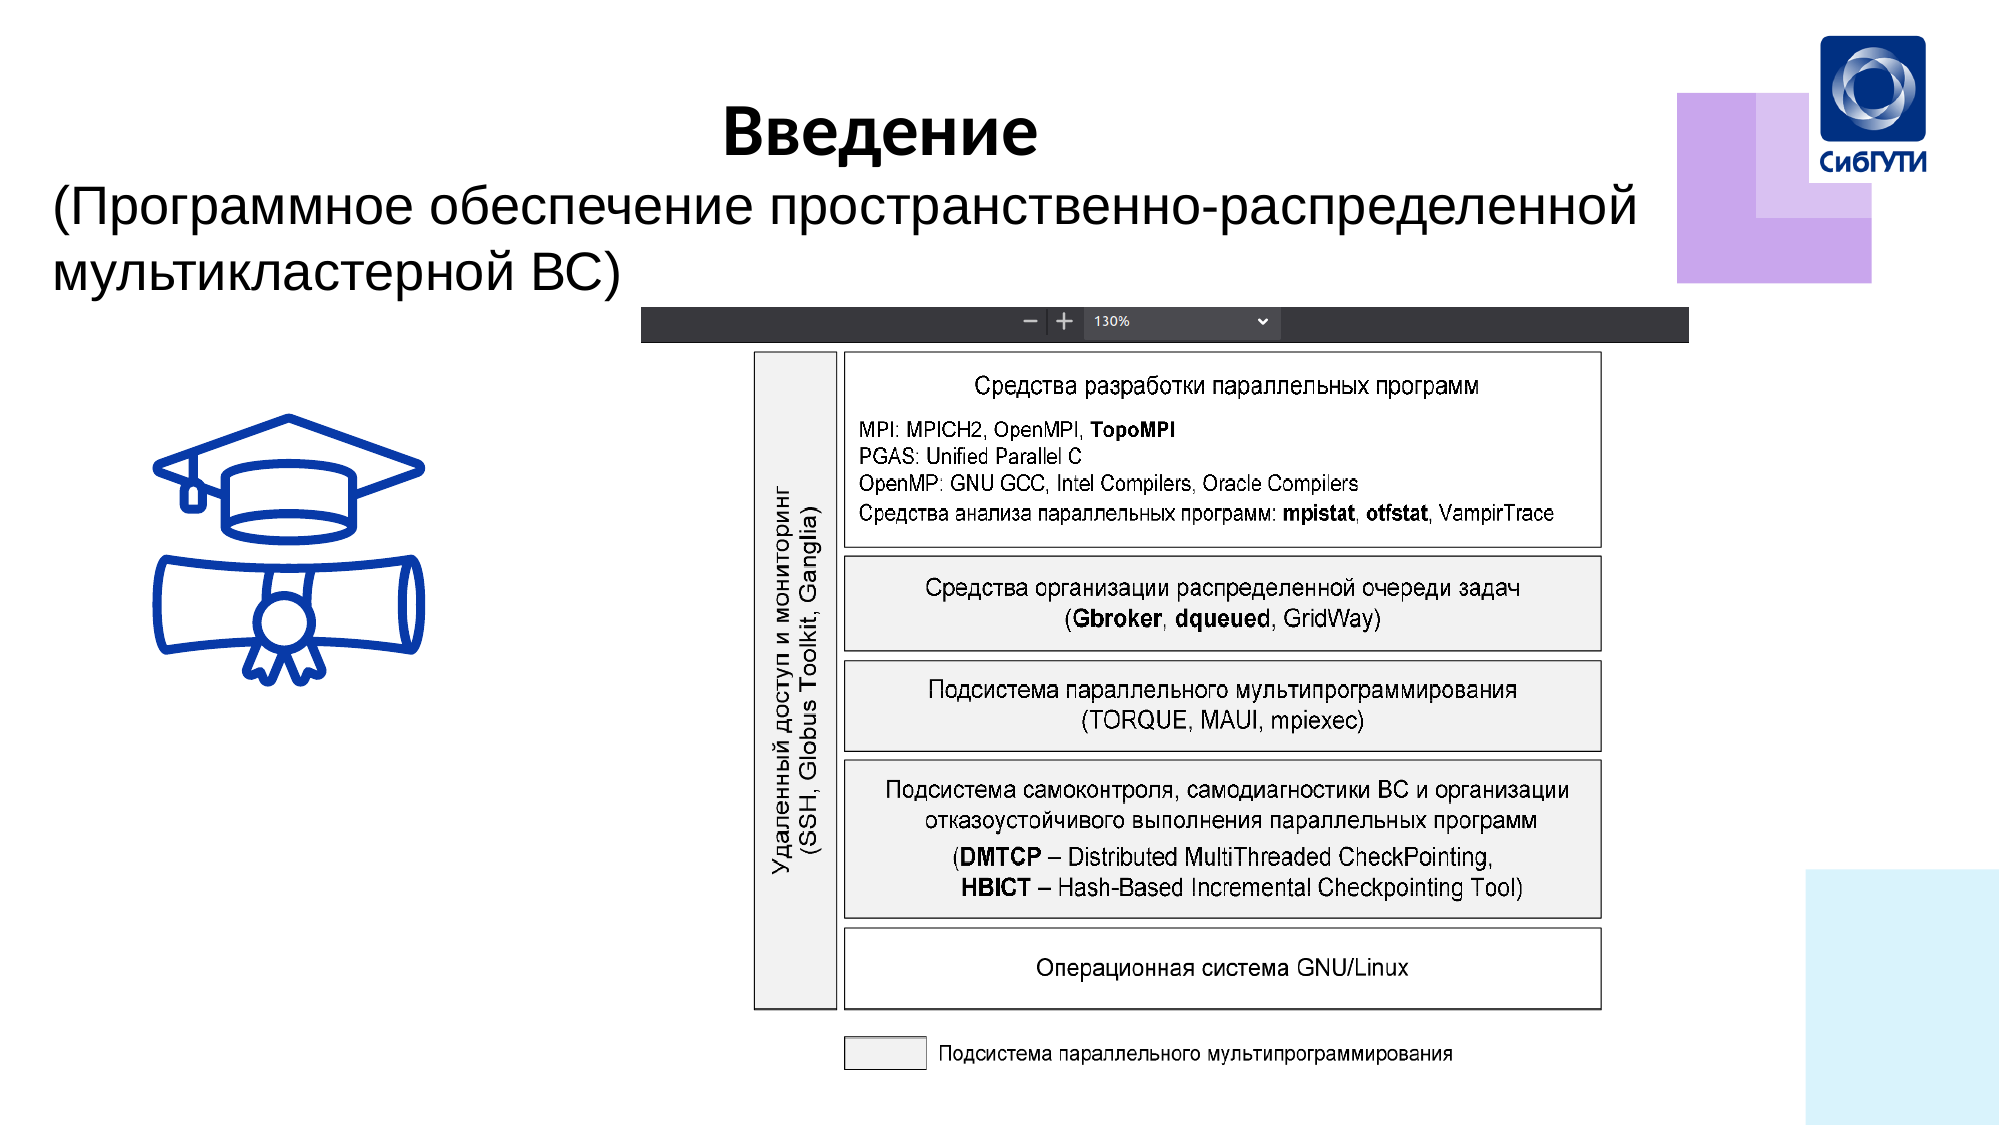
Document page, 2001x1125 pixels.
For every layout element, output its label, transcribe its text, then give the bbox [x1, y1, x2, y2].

text_box [1725, 54, 1920, 284]
list Введение (Программное обеспечение пространственно-распределенной мультикластерной ВС) [0, 73, 1725, 378]
text_box [152, 413, 426, 546]
picture [1809, 24, 1937, 183]
picture [641, 307, 1689, 1123]
text_box [1805, 869, 1999, 1125]
text_box [152, 554, 426, 687]
